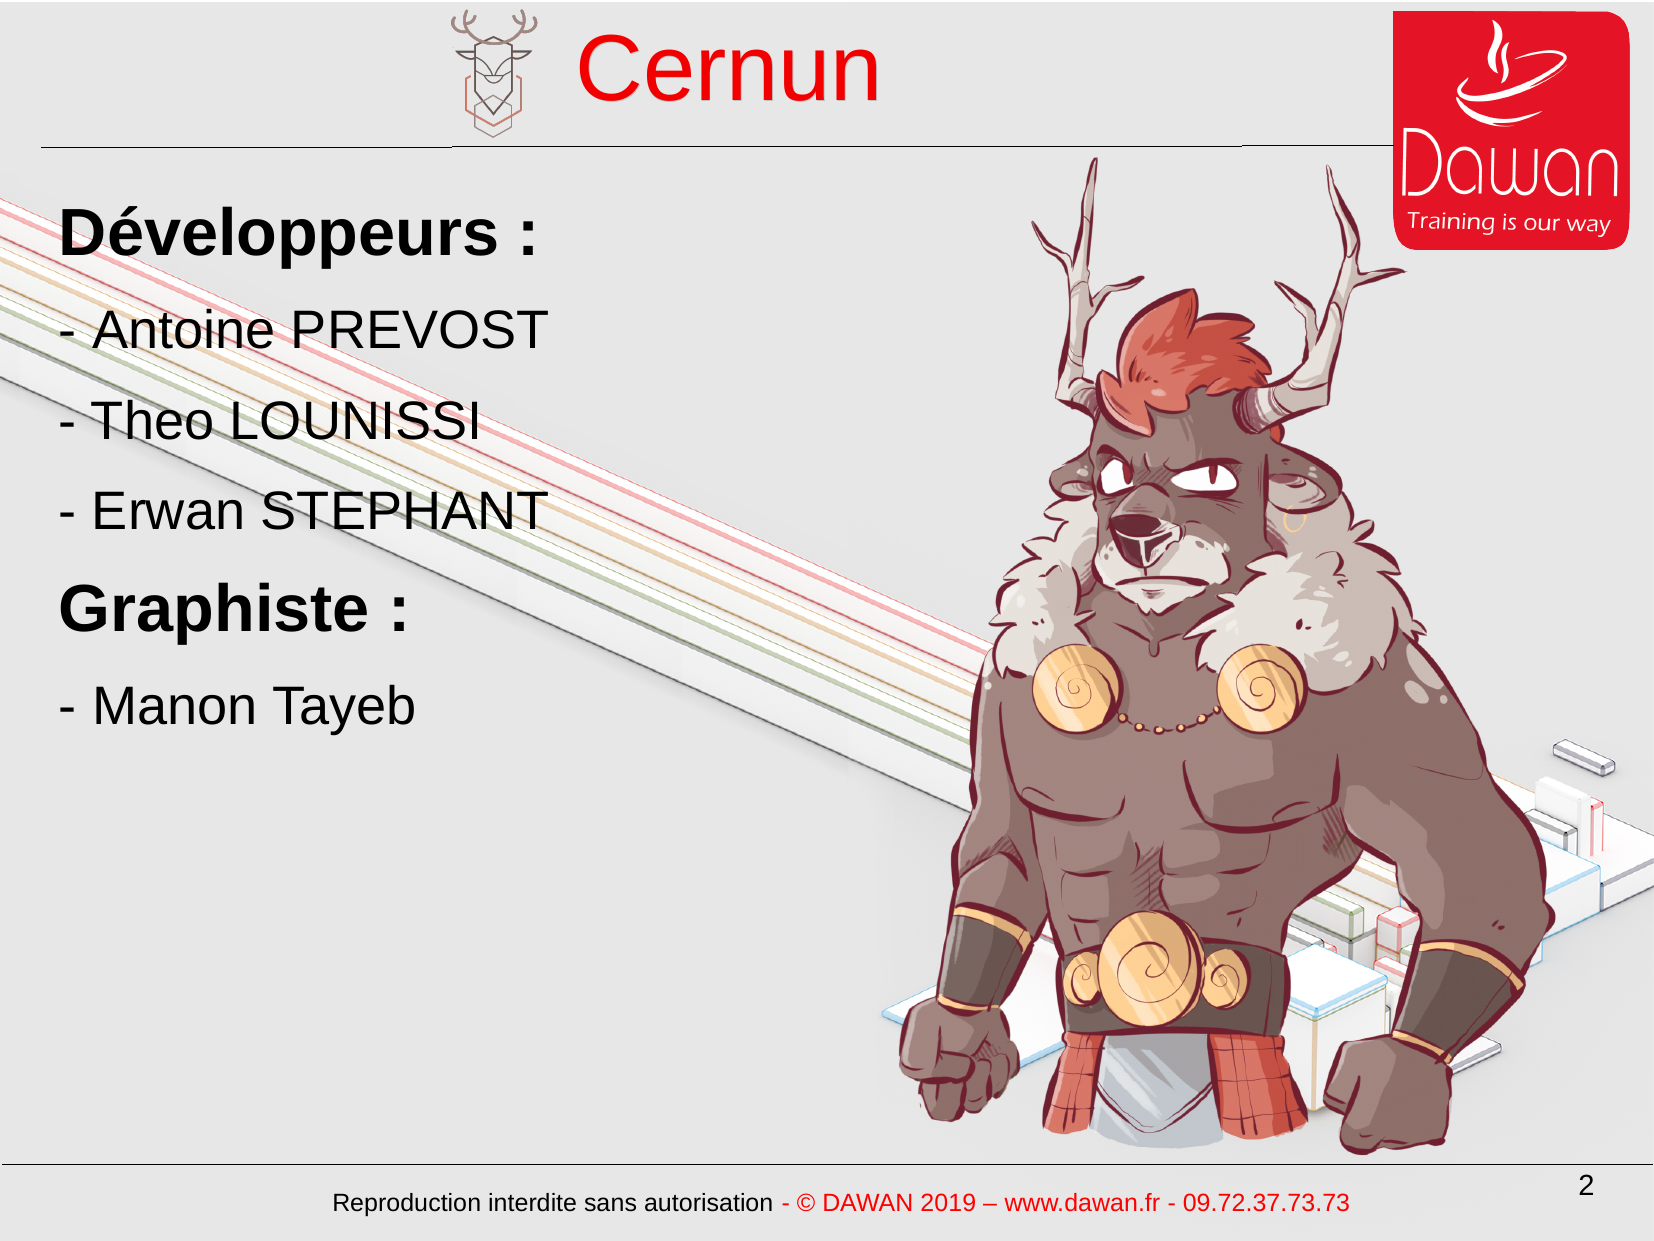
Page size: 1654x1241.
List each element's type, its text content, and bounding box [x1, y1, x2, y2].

title Cernun [35, 0, 1424, 178]
picture [443, 5, 545, 143]
list Développeurs : - Antoine PREVOST - Theo LOUNISSI - Erwan STEPHANT Graphiste : - Manon Tayeb [59, 195, 854, 1177]
picture [0, 2, 1654, 1241]
list Développeurs : - Antoine PREVOST - Theo LOUNISSI - Erwan STEPHANT Graphiste : - Manon Tayeb [1587, 195, 1595, 1177]
